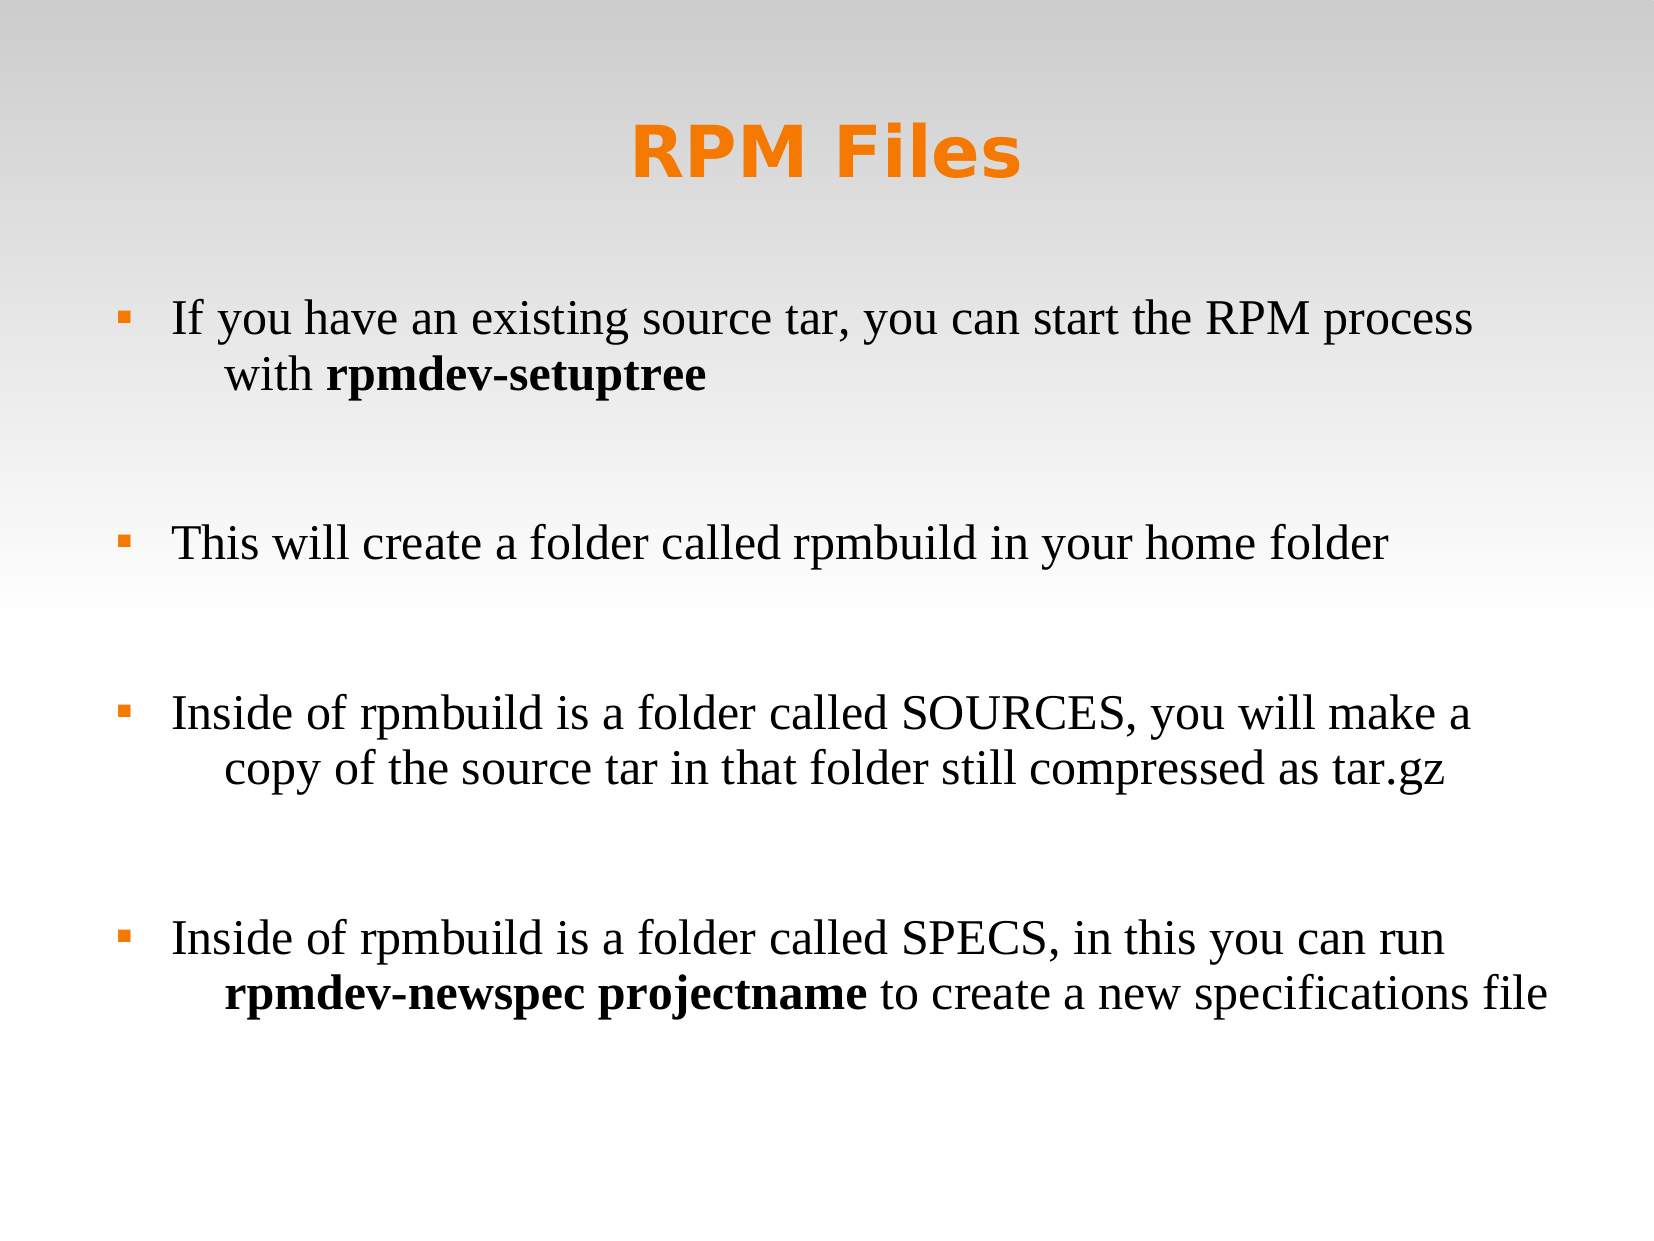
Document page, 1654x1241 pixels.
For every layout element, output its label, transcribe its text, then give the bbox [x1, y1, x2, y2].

list If you have an existing source tar, you can start the RPM process with rpmdev-setuptree This will create a folder called rpmbuild in your home folder Inside of rpmbuild is a folder called SOURCES, you will make a copy of the source tar in that folder still compressed as tar.gz Inside of rpmbuild is a folder called SPECS, in this you can run rpmdev-newspec projectname to create a new specifications file [82, 290, 1571, 1109]
title RPM Files [82, 49, 1571, 257]
